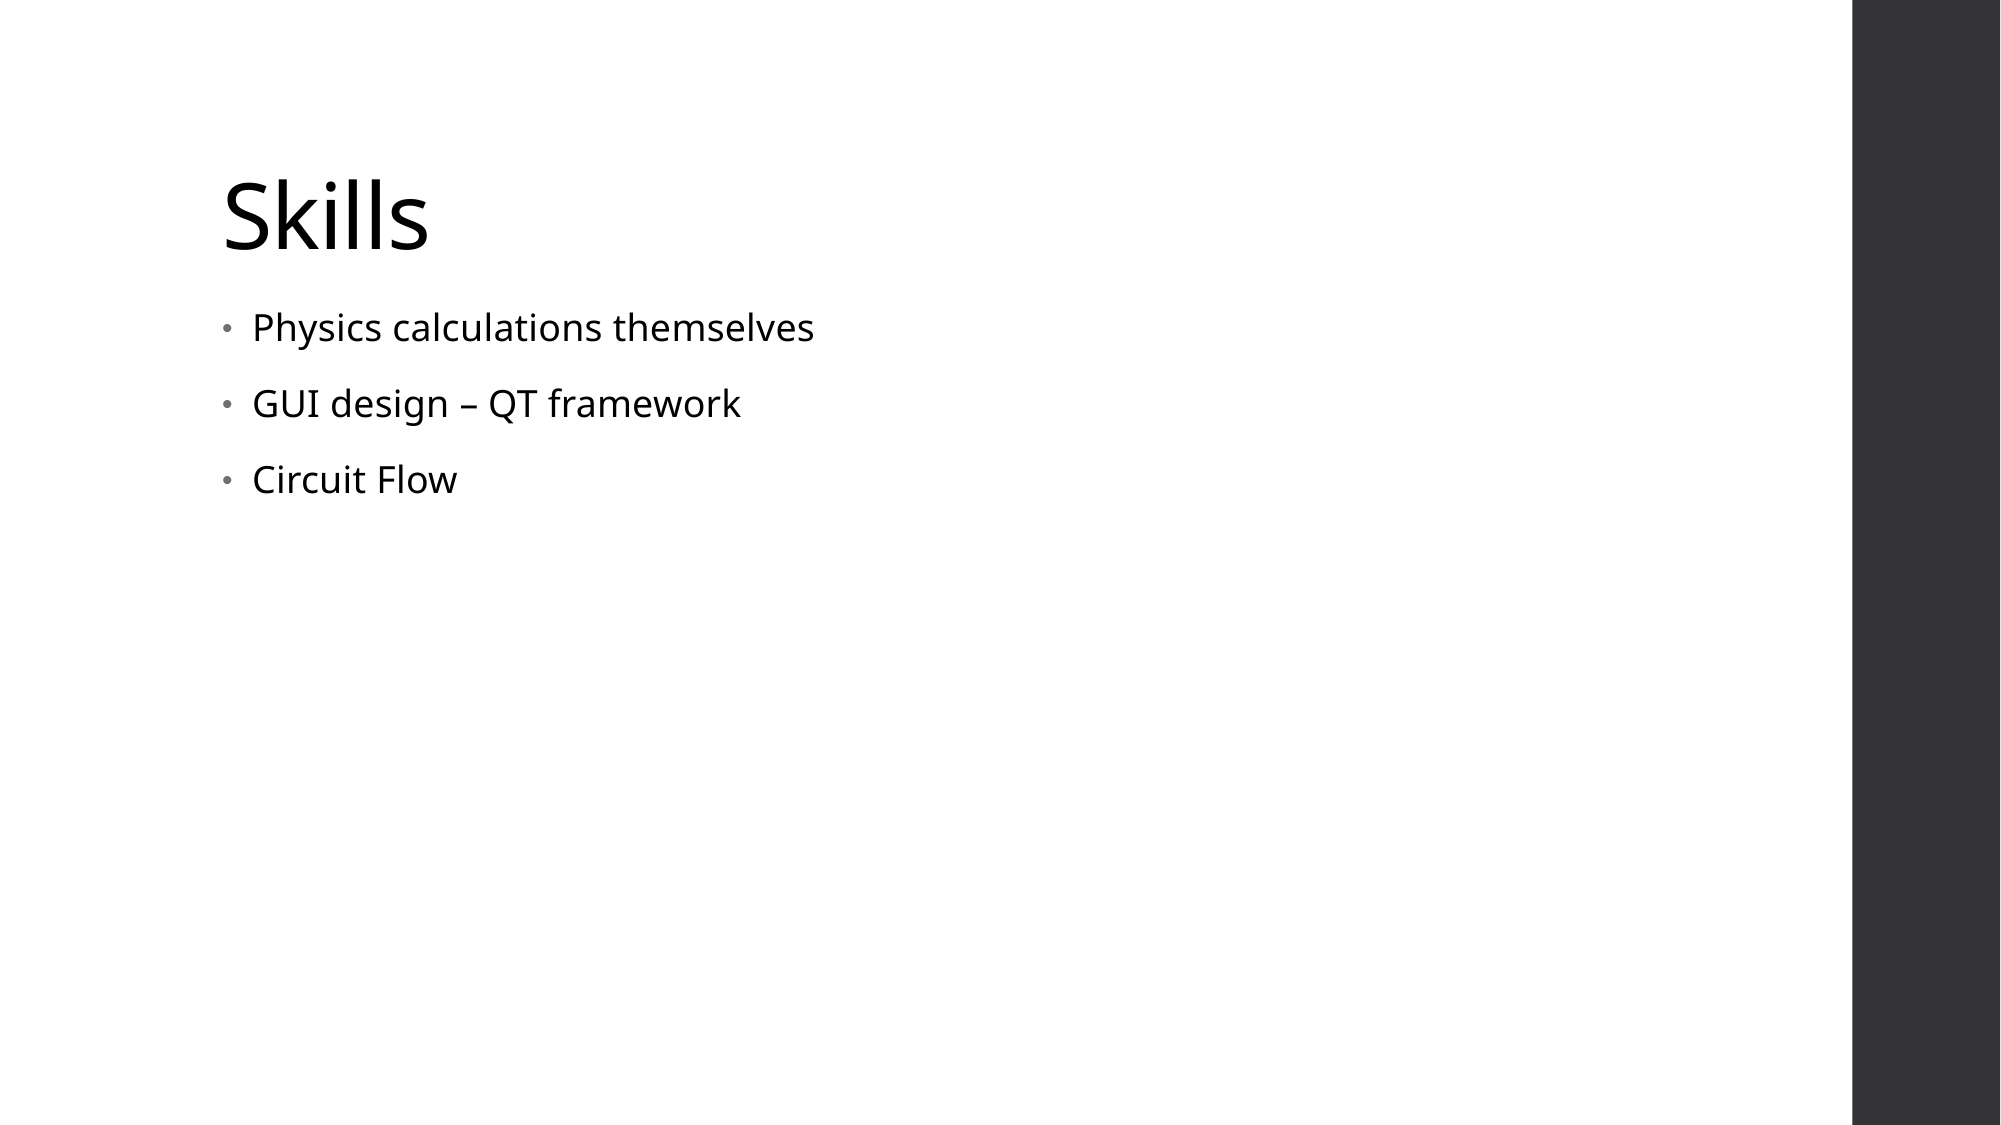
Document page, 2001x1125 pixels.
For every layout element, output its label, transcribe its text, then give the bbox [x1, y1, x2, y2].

title Skills [206, 60, 1797, 278]
list Physics calculations themselves GUI design – QT framework Circuit Flow [206, 299, 1617, 1014]
